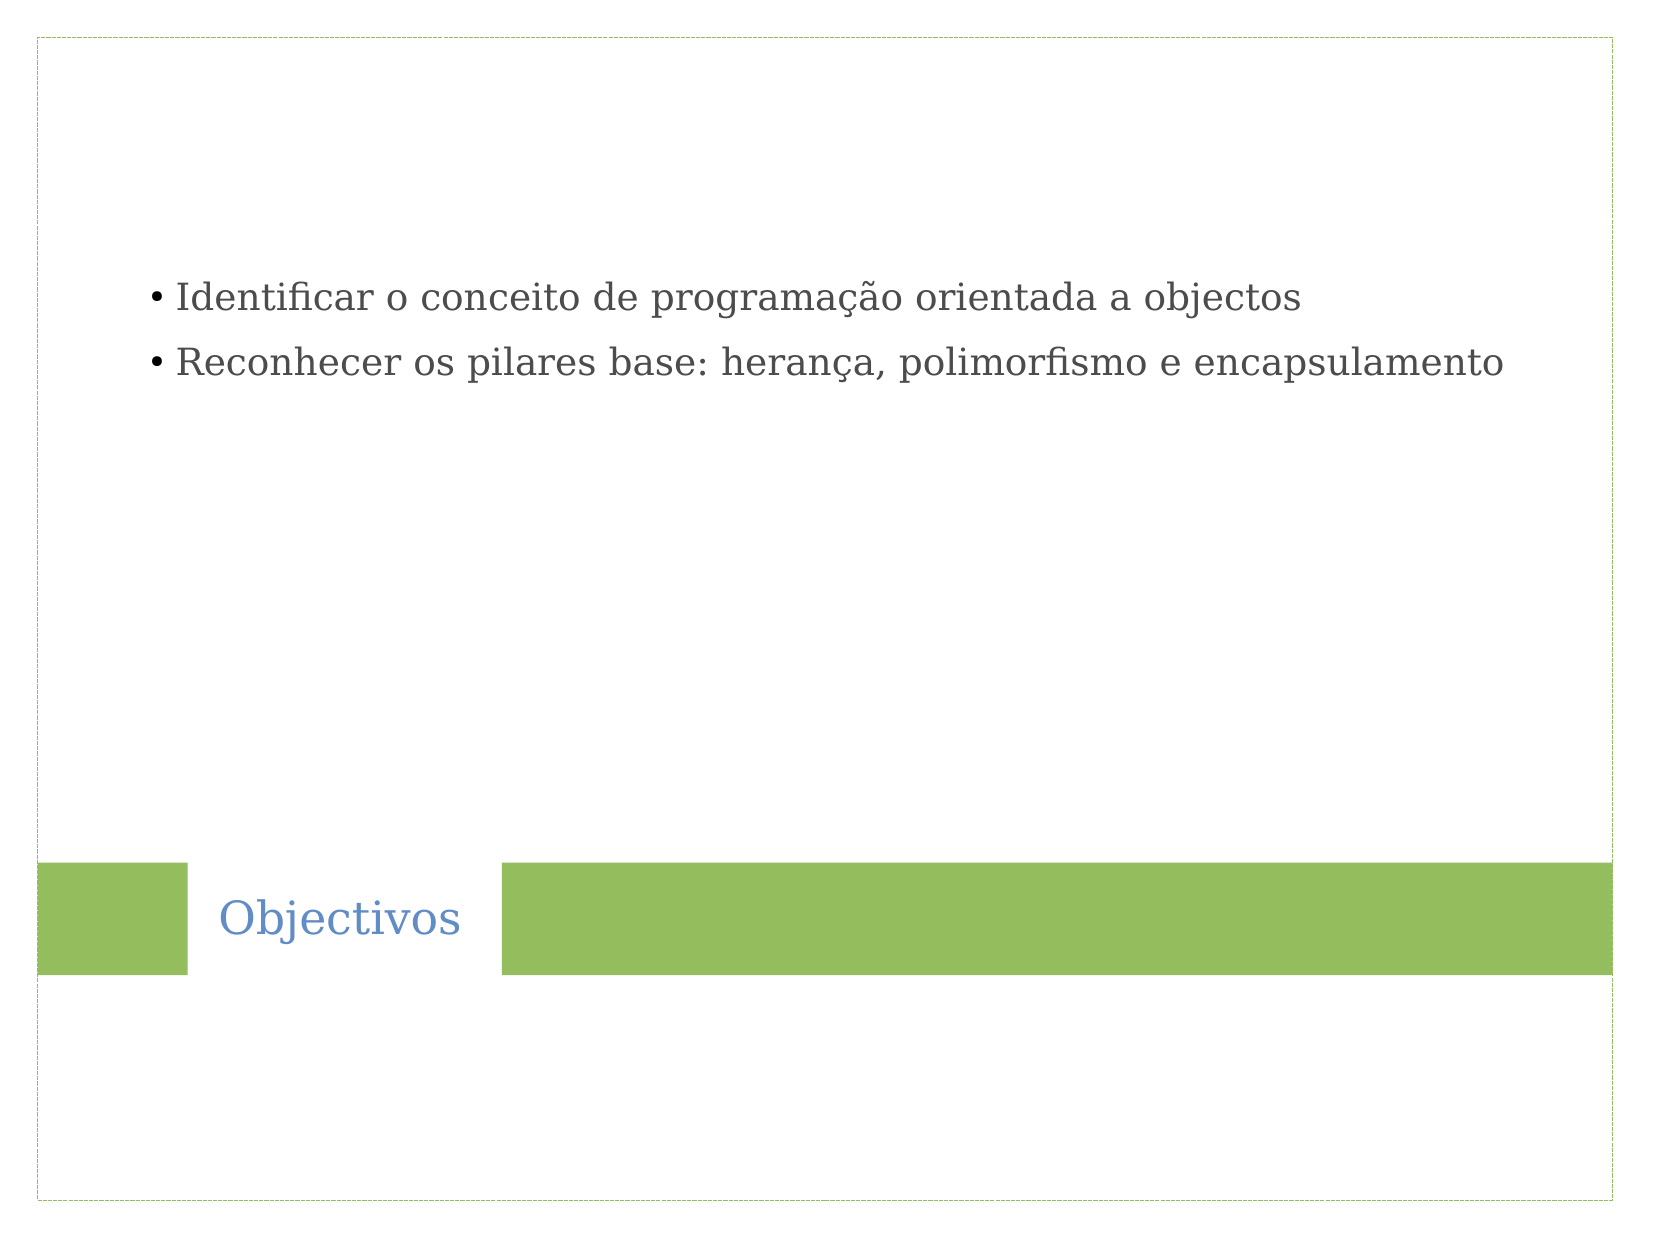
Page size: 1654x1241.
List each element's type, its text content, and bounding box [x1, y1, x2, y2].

text_box [37, 862, 188, 976]
text_box [501, 862, 1613, 976]
text_box Identificar o conceito de programação orientada a objectos Reconhecer os pilares base: herança, polimorfismo e encapsulamento [135, 246, 1524, 562]
text_box Objectivos [203, 884, 478, 953]
